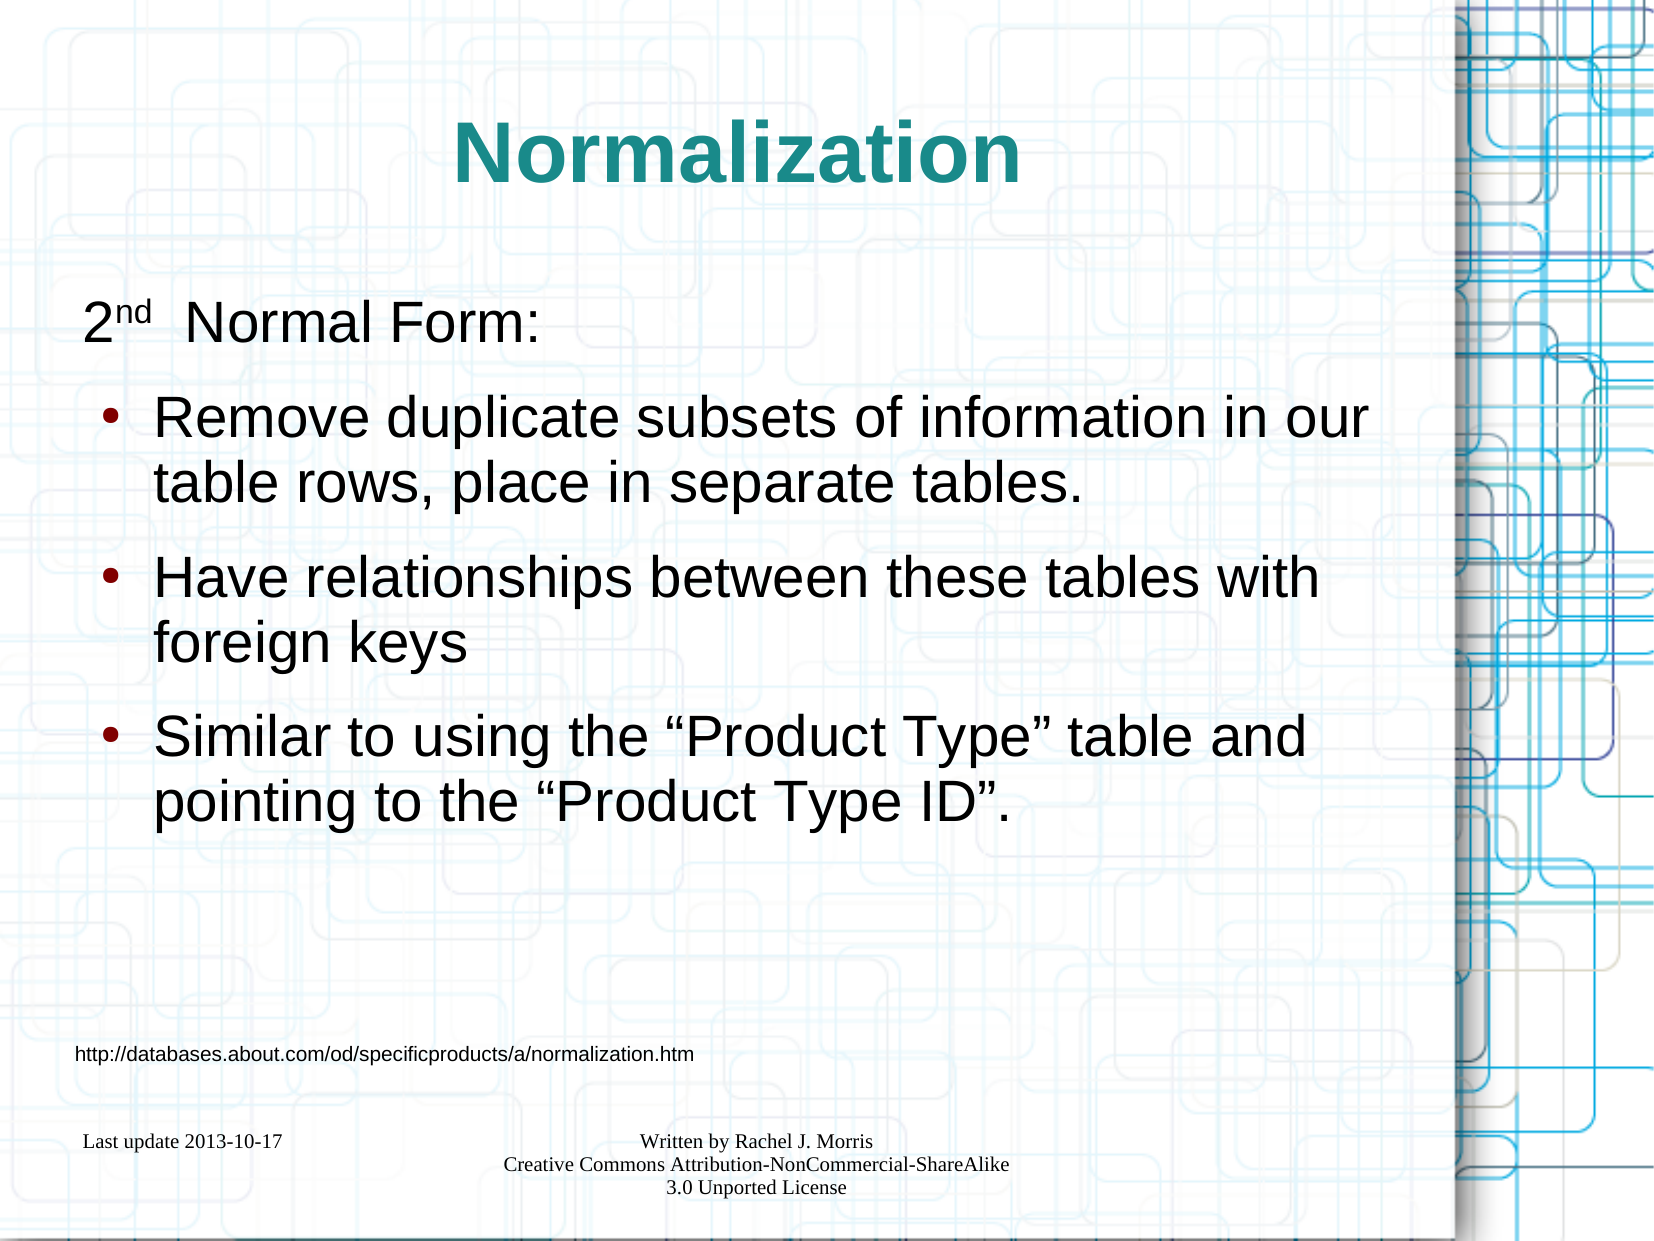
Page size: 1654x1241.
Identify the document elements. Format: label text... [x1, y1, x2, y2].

text_box http://databases.about.com/od/specificproducts/a/normalization.htm [60, 1035, 781, 1074]
list 2nd Normal Form: Remove duplicate subsets of information in our table rows, place in separate tables. Have relationships between these tables with foreign keys Similar to using the “Product Type” table and pointing to the “Product Type ID”. [82, 290, 1418, 1010]
picture [0, 0, 1654, 1241]
title Normalization [59, 49, 1418, 257]
